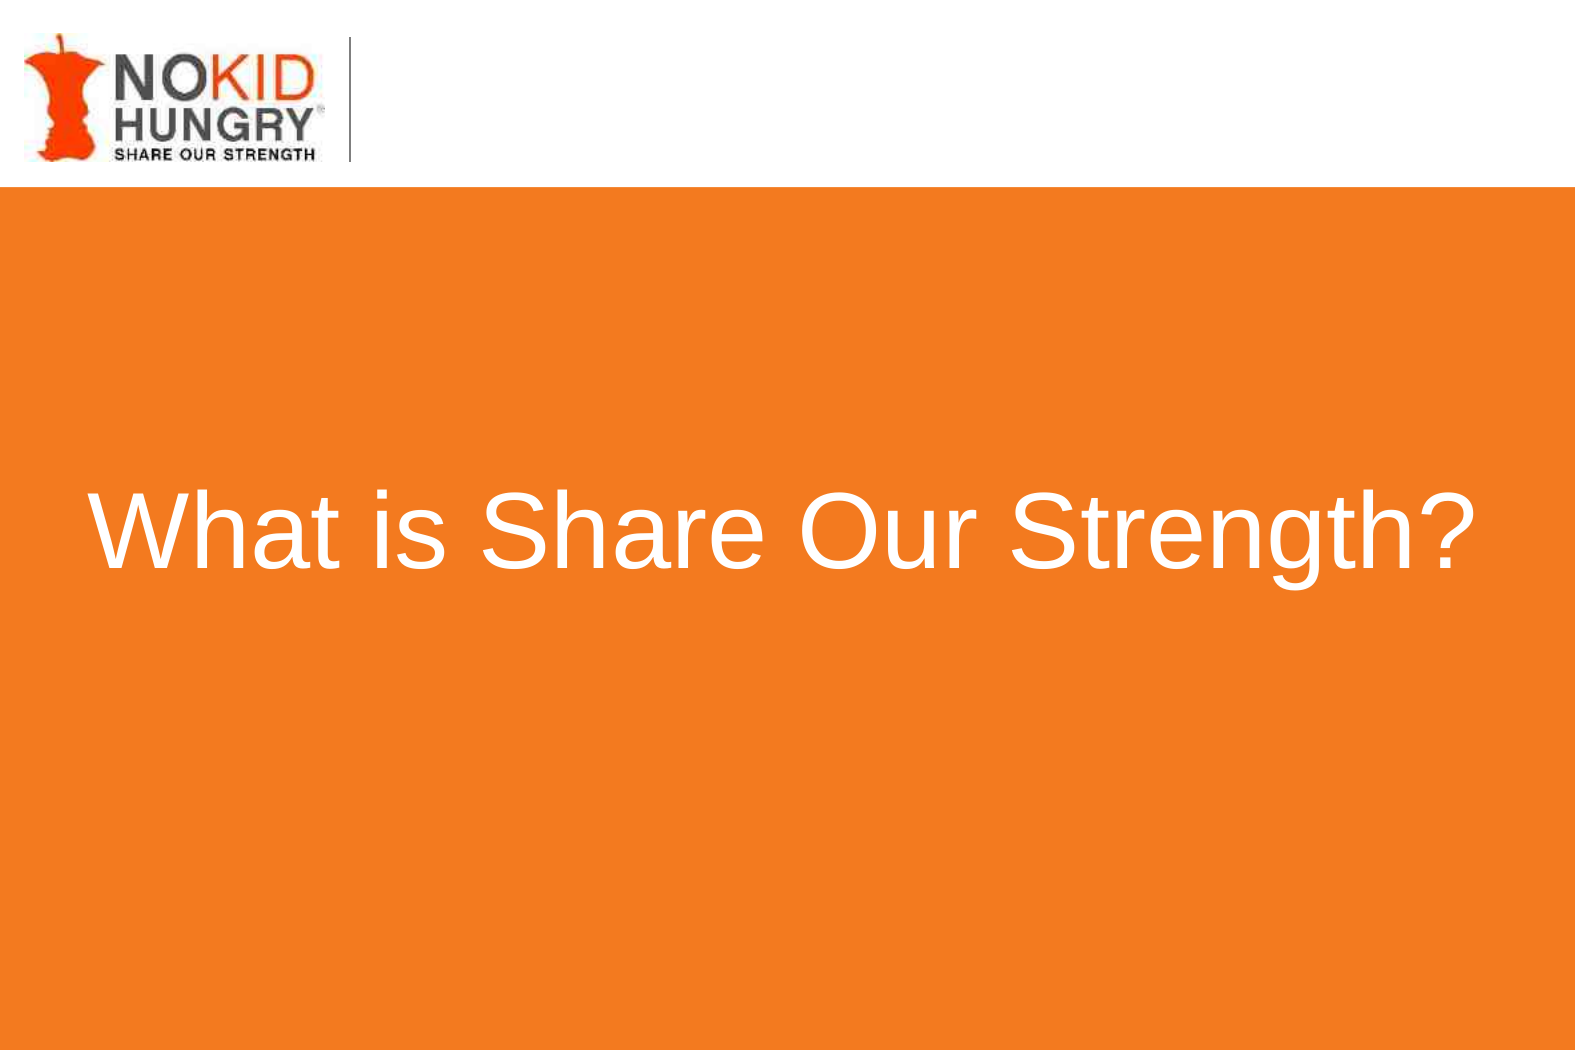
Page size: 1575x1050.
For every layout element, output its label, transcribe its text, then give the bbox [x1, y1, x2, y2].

text_box [0, 187, 1575, 1050]
title What is Share Our Strength? [72, 387, 1573, 663]
picture [24, 33, 325, 162]
